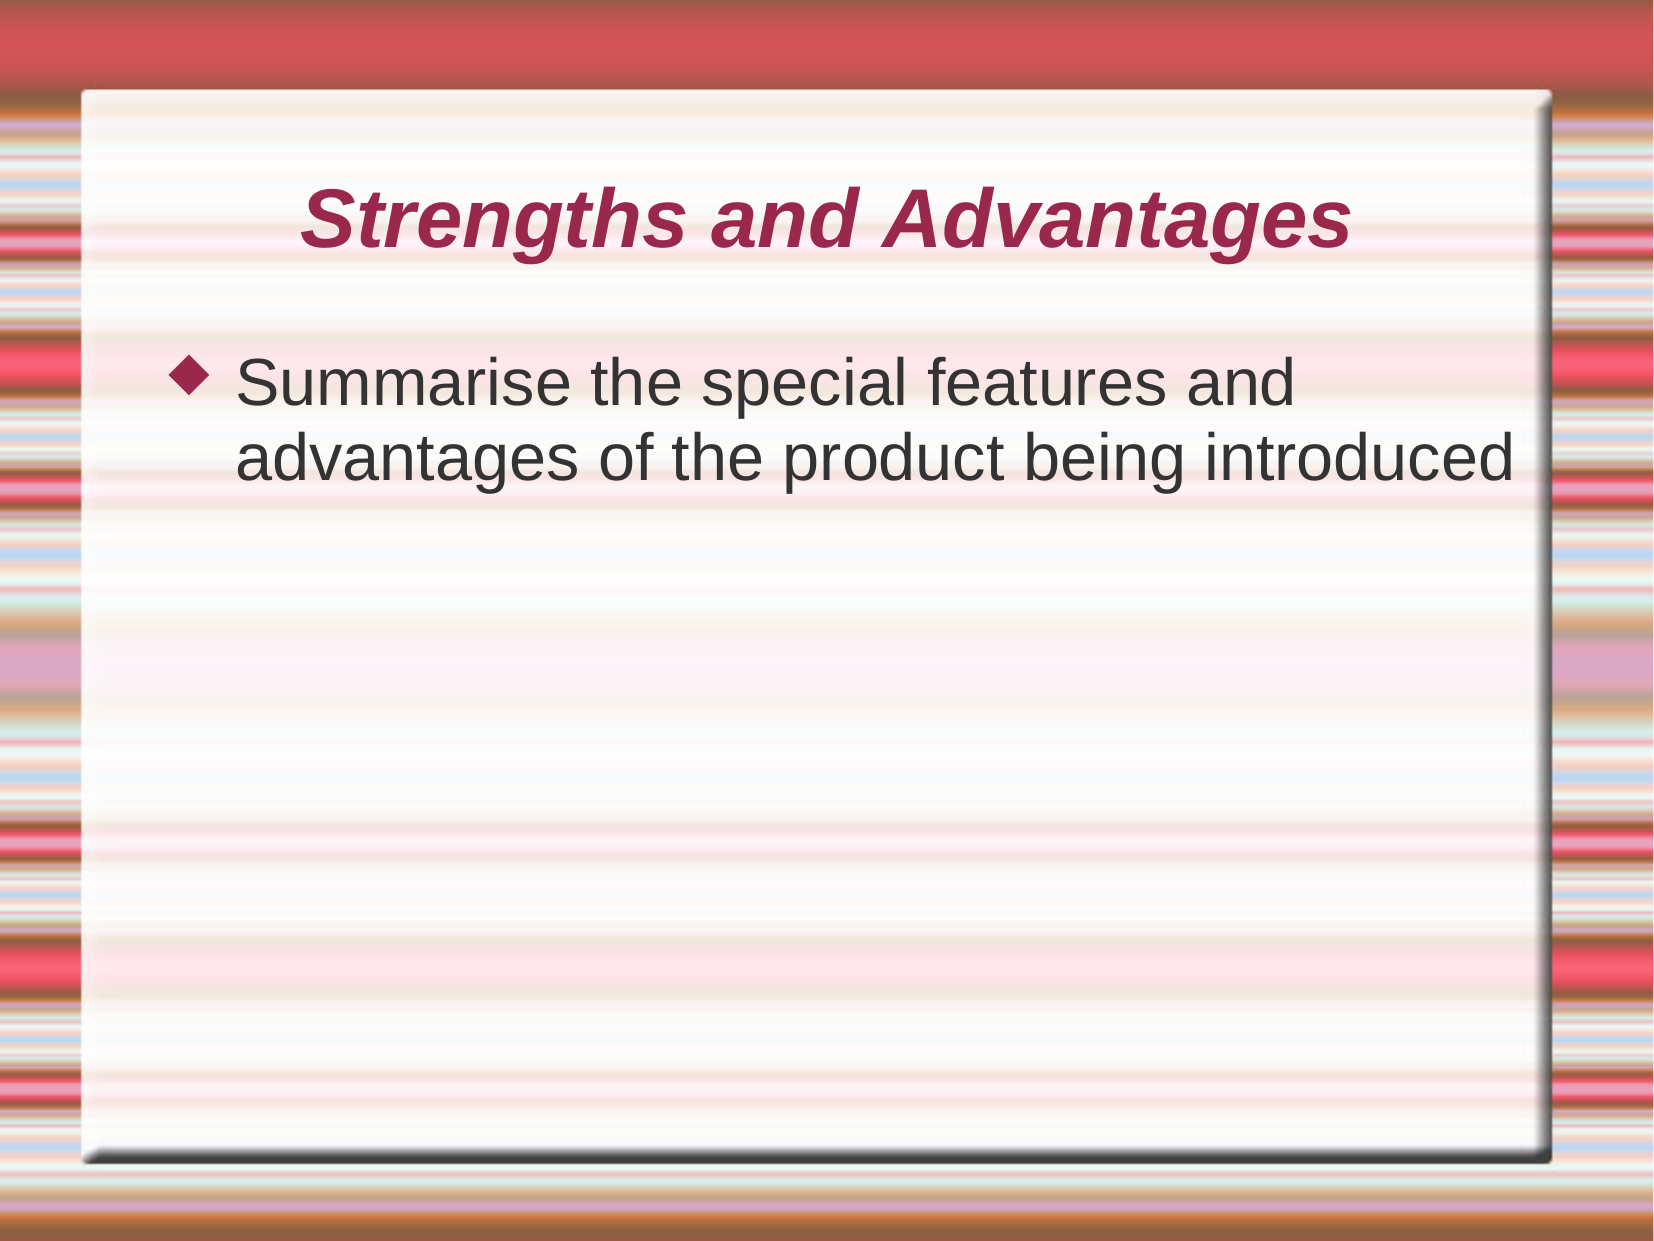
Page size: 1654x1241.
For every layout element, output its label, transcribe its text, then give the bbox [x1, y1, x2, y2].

title Strengths and Advantages [121, 114, 1534, 322]
list Summarise the special features and advantages of the product being introduced [152, 344, 1534, 1127]
picture [0, 0, 1654, 1241]
